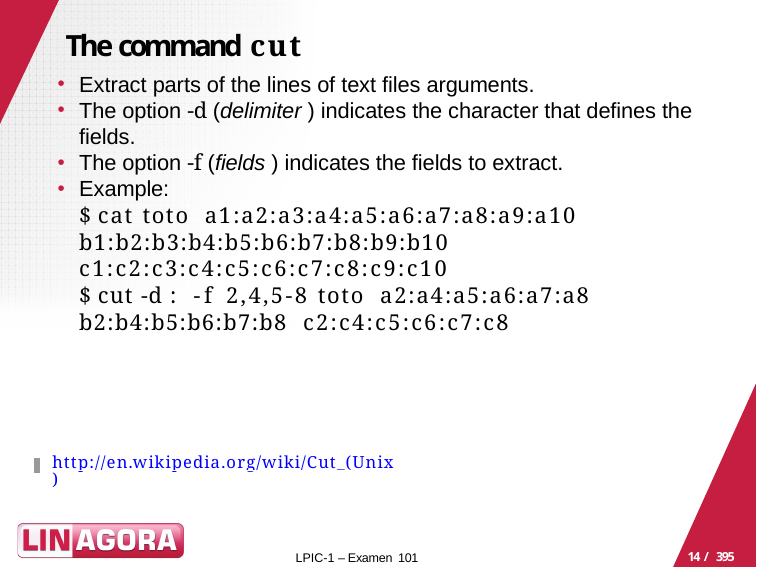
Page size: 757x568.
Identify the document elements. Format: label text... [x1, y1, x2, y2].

text_box [17, 520, 184, 562]
text_box Extract parts of the lines of text files arguments. The option -d (delimiter ) indicates the character that defines the fields. The option -f (fields ) indicates the fields to extract. Example: $ cat toto a1:a2:a3:a4:a5:a6:a7:a8:a9:a10 b1:b2:b3:b4:b5:b6:b7:b8:b9:b10 c1:c2:c3:c4:c5:c6:c7:c8:c9:c10 $ cut -d : -f 2,4,5-8 toto a2:a4:a5:a6:a7:a8 b2:b4:b5:b6:b7:b8 c2:c4:c5:c6:c7:c8 [55, 70, 729, 412]
text_box <numéro> / 395 [683, 549, 747, 568]
text_box http://en.wikipedia.org/wiki/Cut_(Unix) [50, 452, 399, 474]
text_box The command cut [63, 26, 697, 70]
text_box LPIC-1 – Examen 101 [293, 549, 420, 568]
picture [0, 0, 352, 352]
